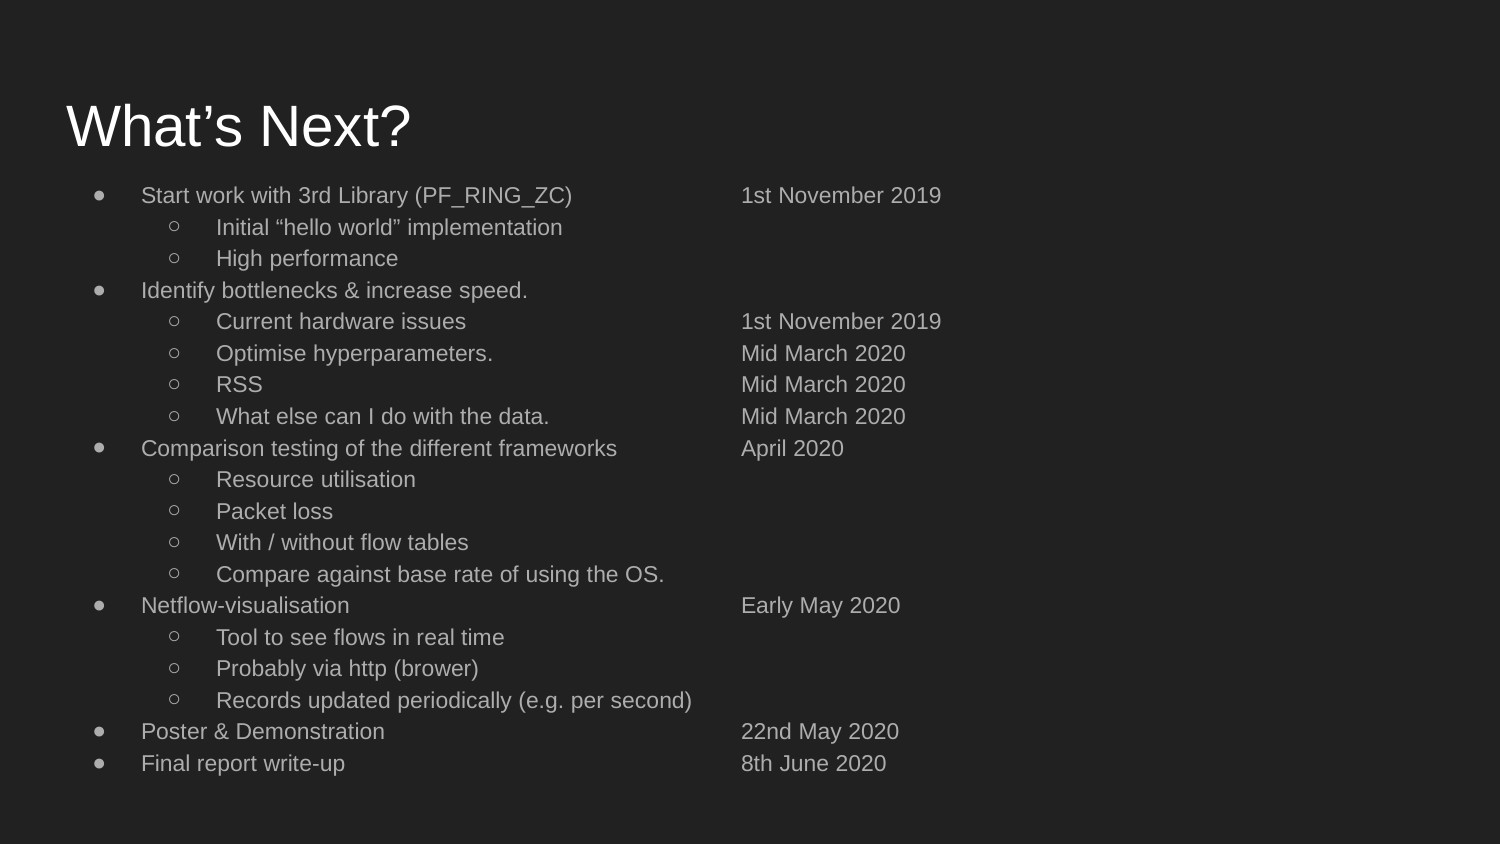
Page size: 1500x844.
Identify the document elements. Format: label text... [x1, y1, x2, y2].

list Start work with 3rd Library (PF_RING_ZC) 1st November 2019 Initial “hello world” implementation High performance Identify bottlenecks & increase speed. Current hardware issues 1st November 2019 Optimise hyperparameters. Mid March 2020 RSS Mid March 2020 What else can I do with the data. Mid March 2020 Comparison testing of the different frameworks April 2020 Resource utilisation Packet loss With / without flow tables Compare against base rate of using the OS. Netflow-visualisation Early May 2020 Tool to see flows in real time Probably via http (brower) Records updated periodically (e.g. per second) Poster & Demonstration 22nd May 2020 Final report write-up 8th June 2020 [51, 161, 1449, 808]
title What’s Next? [51, 72, 1449, 161]
